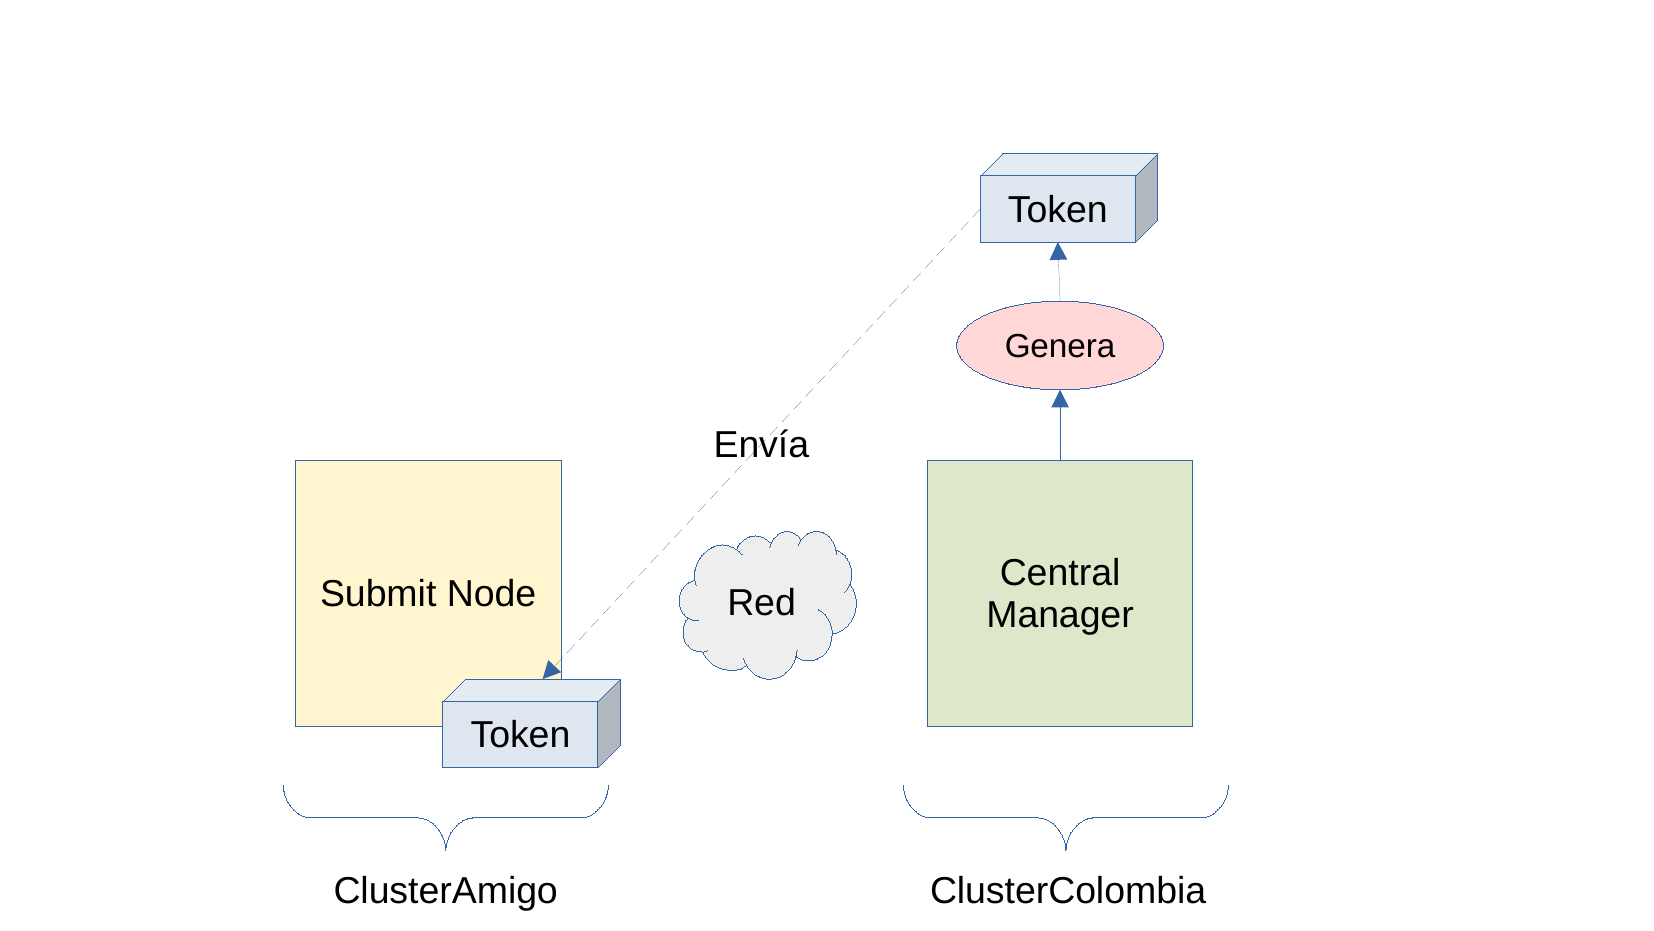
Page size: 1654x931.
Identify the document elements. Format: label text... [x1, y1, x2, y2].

text_box Token [442, 702, 597, 768]
text_box Submit Node [295, 460, 562, 727]
text_box ClusterColombia [915, 862, 1222, 920]
text_box Red [679, 531, 857, 680]
text_box Genera [956, 301, 1164, 390]
text_box Central Manager [927, 460, 1193, 727]
text_box Token [980, 176, 1135, 243]
text_box ClusterAmigo [318, 862, 574, 920]
